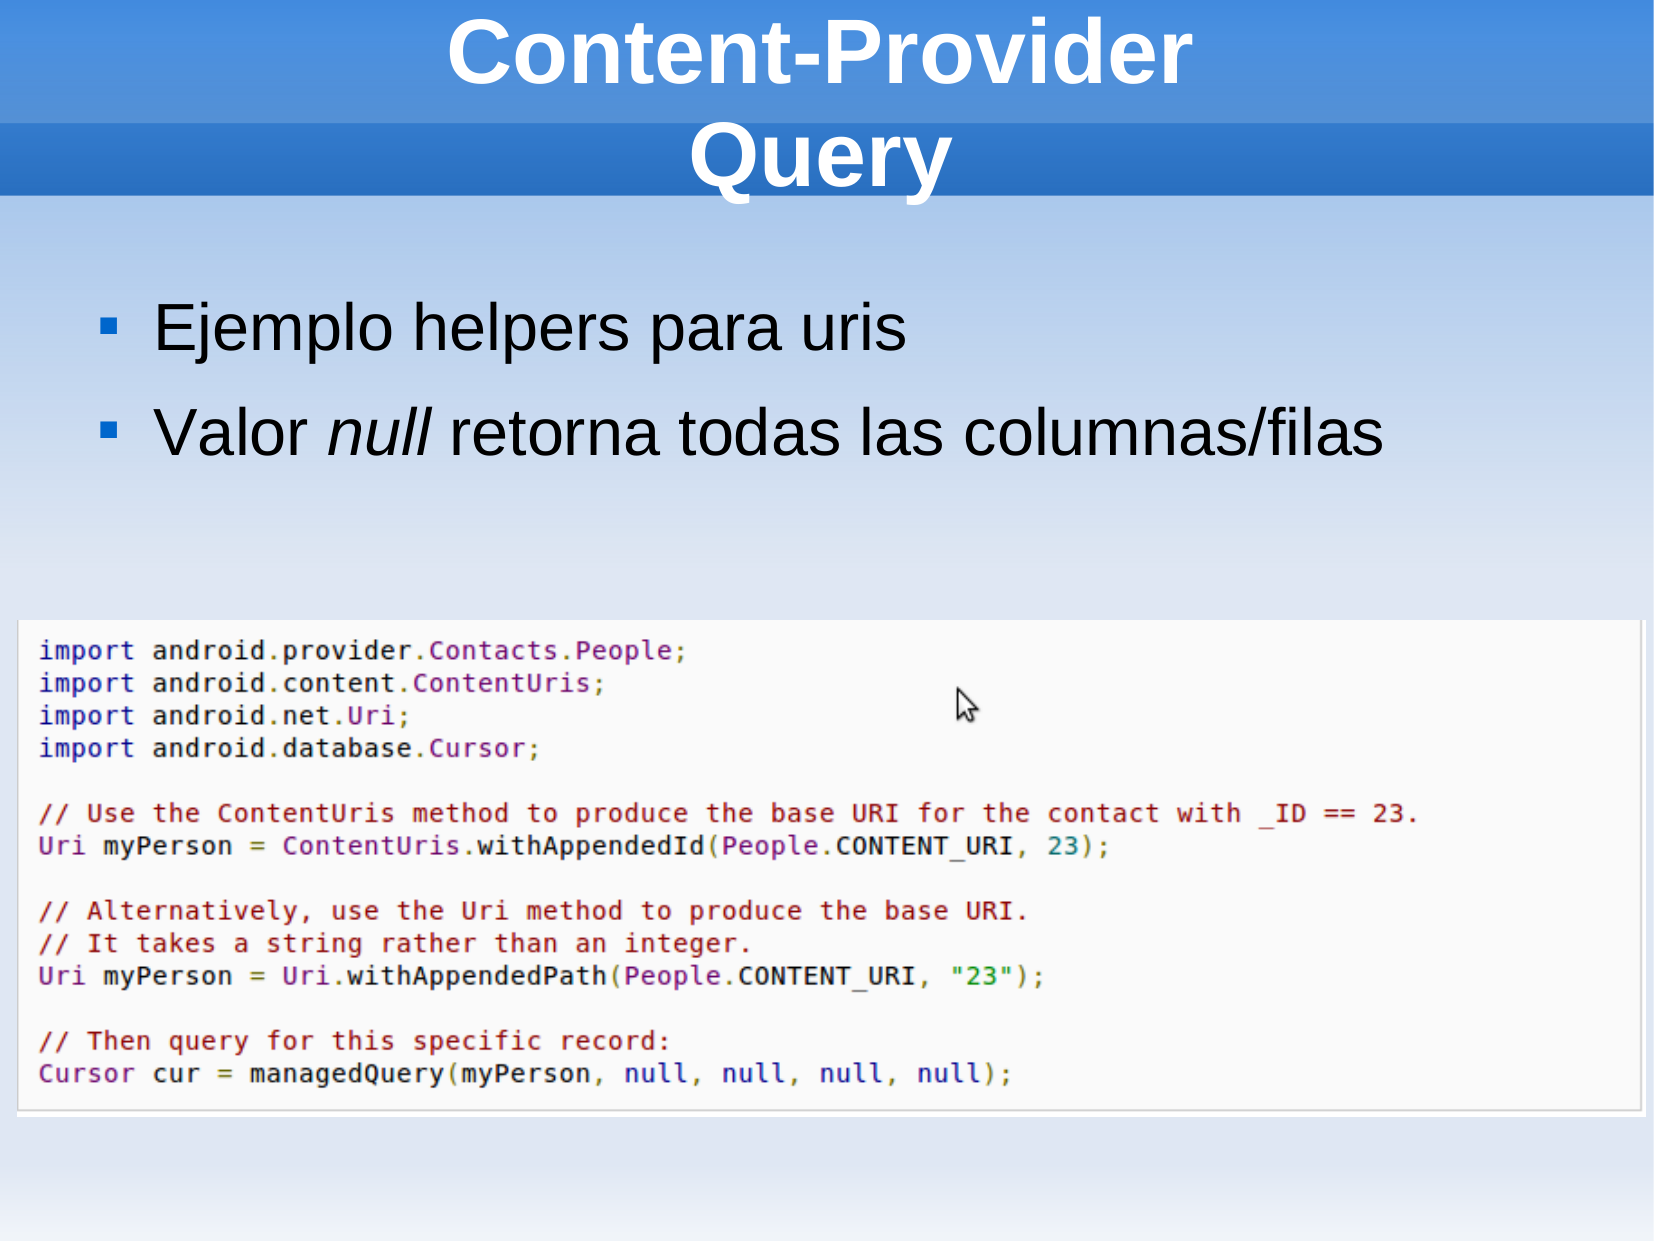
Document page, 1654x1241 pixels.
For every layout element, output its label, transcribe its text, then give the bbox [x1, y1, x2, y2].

list Ejemplo helpers para uris Valor null retorna todas las columnas/filas [82, 290, 1571, 620]
picture [0, 0, 1654, 1241]
title Content-Provider Query [76, 0, 1565, 208]
